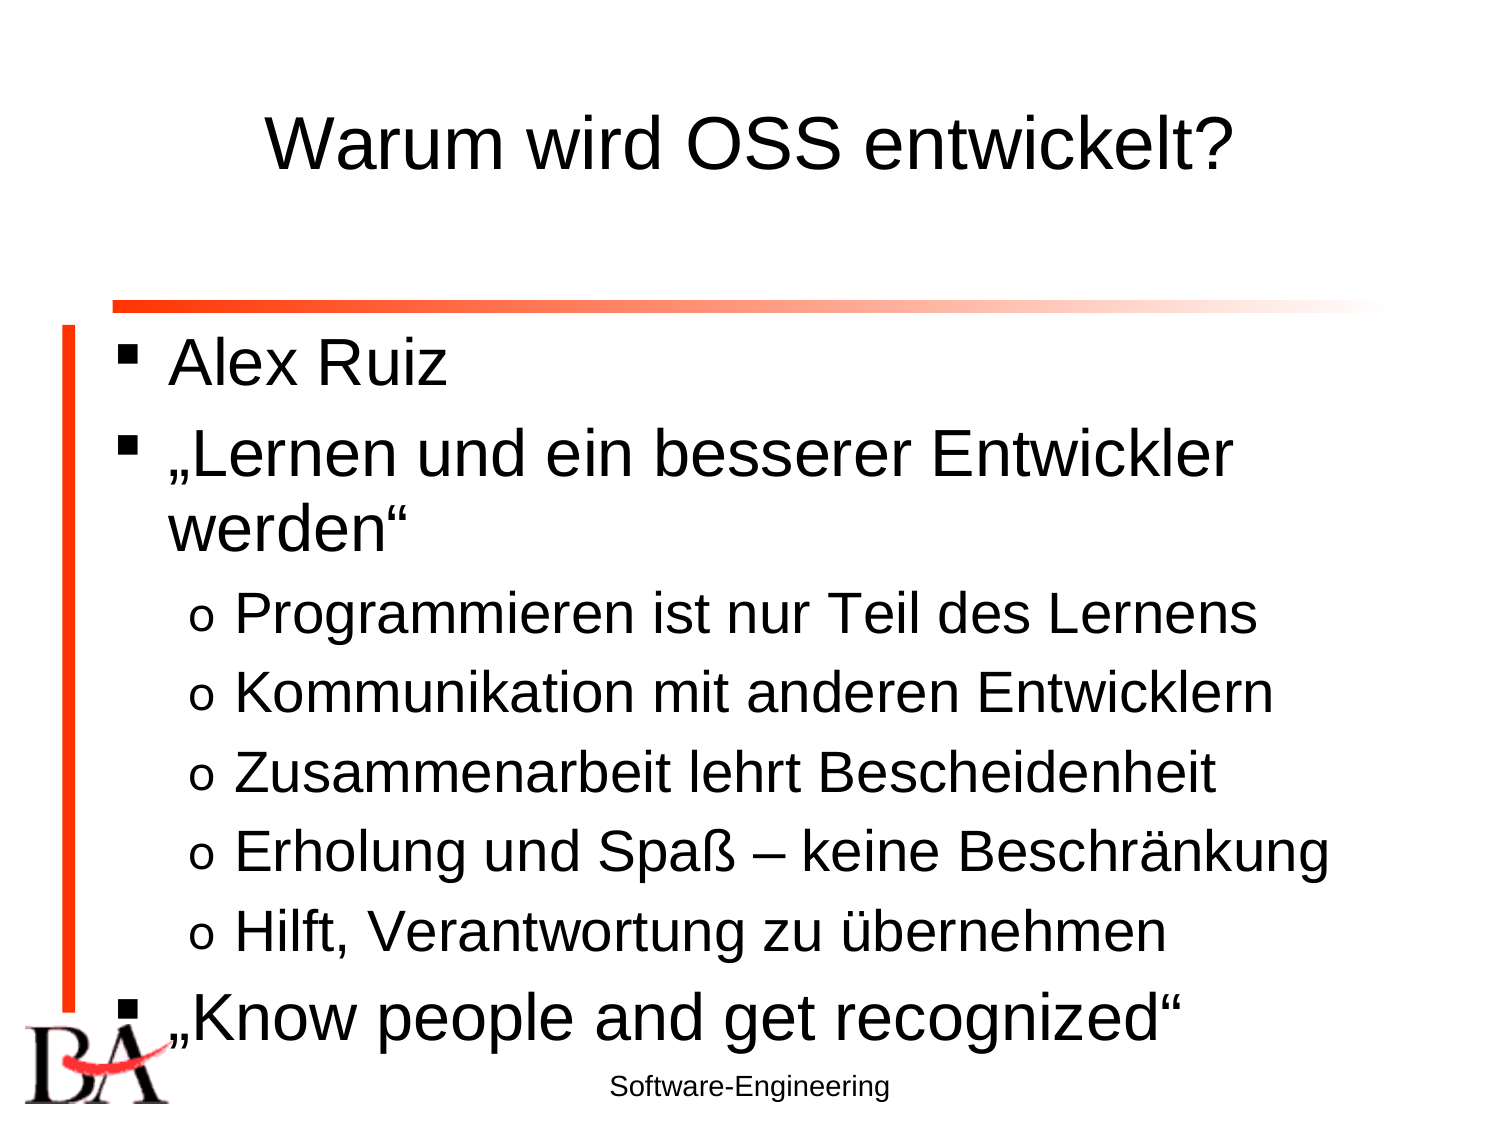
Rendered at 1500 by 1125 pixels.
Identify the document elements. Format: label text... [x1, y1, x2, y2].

title Warum wird OSS entwickelt? [112, 28, 1388, 259]
picture [24, 1024, 175, 1104]
list Alex Ruiz „Lernen und ein besserer Entwickler werden“ Programmieren ist nur Teil des Lernens Kommunikation mit anderen Entwicklern Zusammenarbeit lehrt Bescheidenheit Erholung und Spaß – keine Beschränkung Hilft, Verantwortung zu übernehmen „Know people and get recognized“ [112, 324, 1388, 1054]
